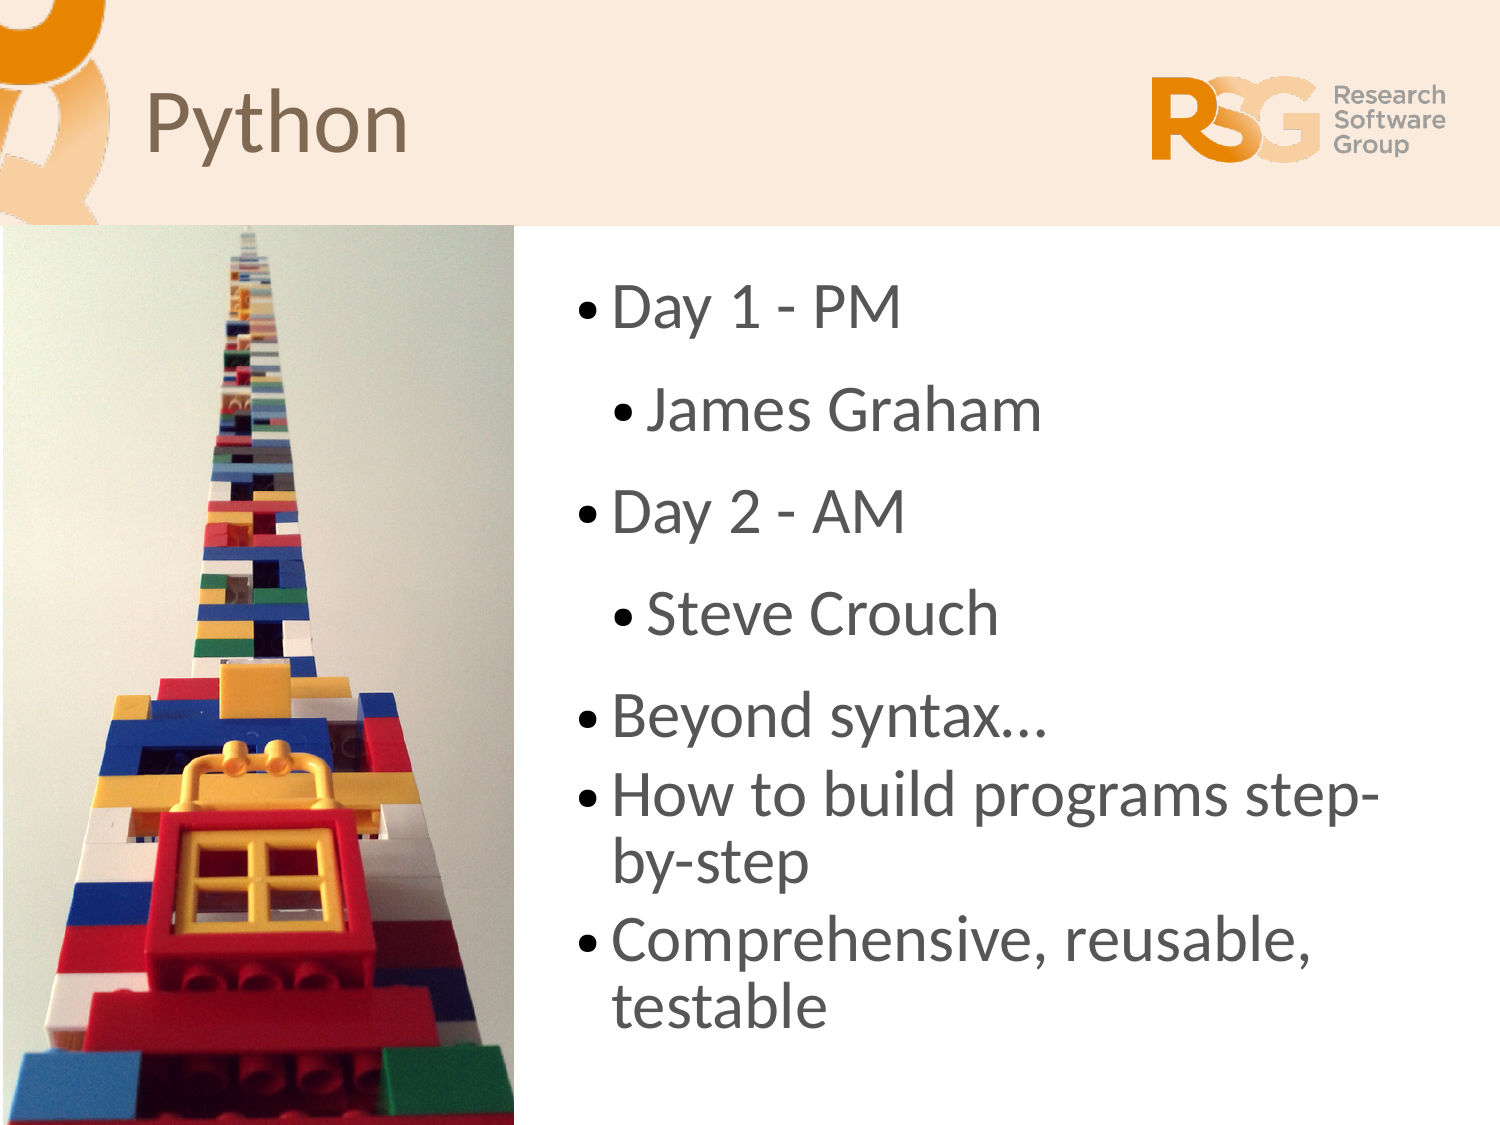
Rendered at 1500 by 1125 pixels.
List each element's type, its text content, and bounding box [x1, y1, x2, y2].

picture [1100, 27, 1497, 212]
text_box Day 1 - PM James Graham Day 2 - AM Steve Crouch Beyond syntax… How to build programs step-by-step Comprehensive, reusable, testable [561, 271, 1477, 1099]
picture [0, 0, 514, 1125]
title Python [129, 21, 1128, 210]
